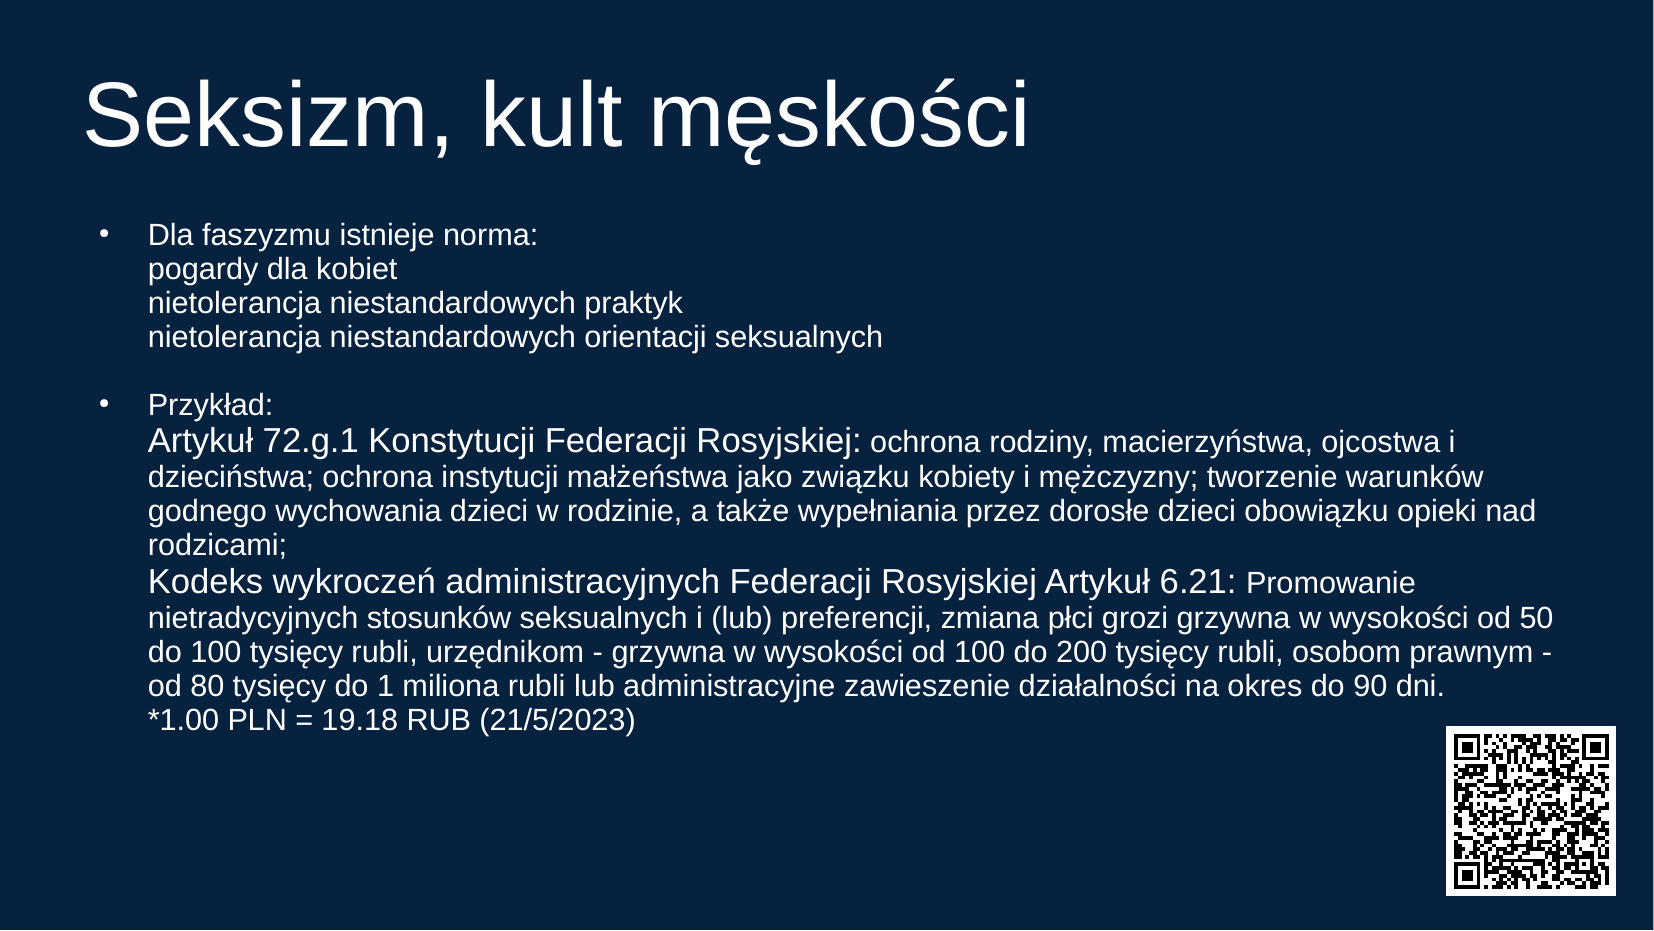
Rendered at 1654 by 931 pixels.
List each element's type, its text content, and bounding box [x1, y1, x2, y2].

title Seksizm, kult męskości [82, 37, 1571, 193]
list Dla faszyzmu istnieje norma: pogardy dla kobiet nietolerancja niestandardowych praktyk nietolerancja niestandardowych orientacji seksualnych Przykład: Artykuł 72.g.1 Konstytucjі Federacji Rosyjskiej: ochrona rodziny, macierzyństwa, ojcostwa i dzieciństwa; ochrona instytucji małżeństwa jako związku kobiety i mężczyzny; tworzenie warunków godnego wychowania dzieci w rodzinie, a także wypełniania przez dorosłe dzieci obowiązku opieki nad rodzicami; Kodeks wykroczeń administracyjnych Federacji Rosyjskiej Artykuł 6.21: Promowanie nietradycyjnych stosunków seksualnych i (lub) preferencji, zmiana płci grozi grzywna w wysokości od 50 do 100 tysięcy rubli, urzędnikom - grzywna w wysokości od 100 do 200 tysięcy rubli, osobom prawnym - od 80 tysięcy do 1 miliona rubli lub administracyjne zawieszenie działalności na okres do 90 dni. *1.00 PLN = 19.18 RUB (21/5/2023) [82, 217, 1571, 758]
picture [1446, 726, 1616, 896]
